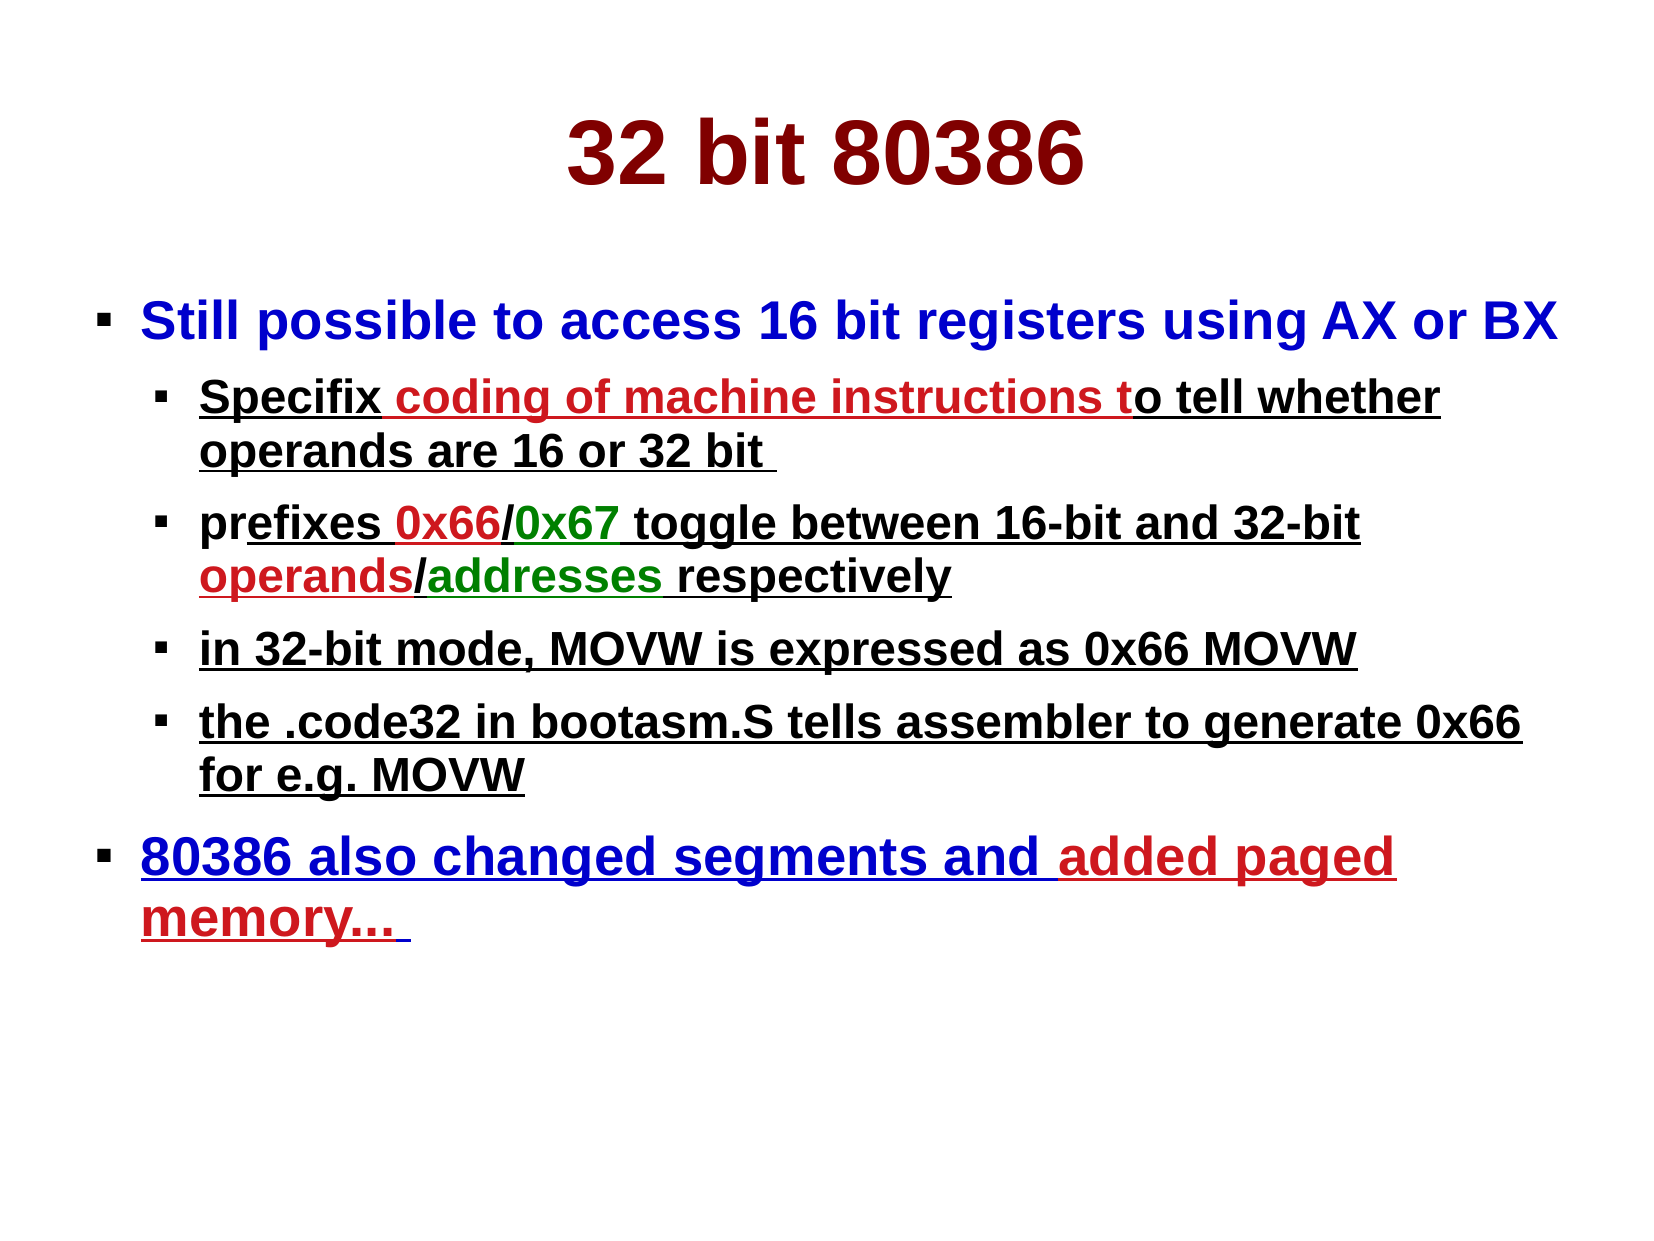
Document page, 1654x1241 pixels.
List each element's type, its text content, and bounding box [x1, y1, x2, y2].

list Still possible to access 16 bit registers using AX or BX Specifix coding of machine instructions to tell whether operands are 16 or 32 bit prefixes 0x66/0x67 toggle between 16-bit and 32-bit operands/addresses respectively in 32-bit mode, MOVW is expressed as 0x66 MOVW the .code32 in bootasm.S tells assembler to generate 0x66 for e.g. MOVW 80386 also changed segments and added paged memory... [82, 290, 1571, 1010]
title 32 bit 80386 [82, 49, 1571, 257]
